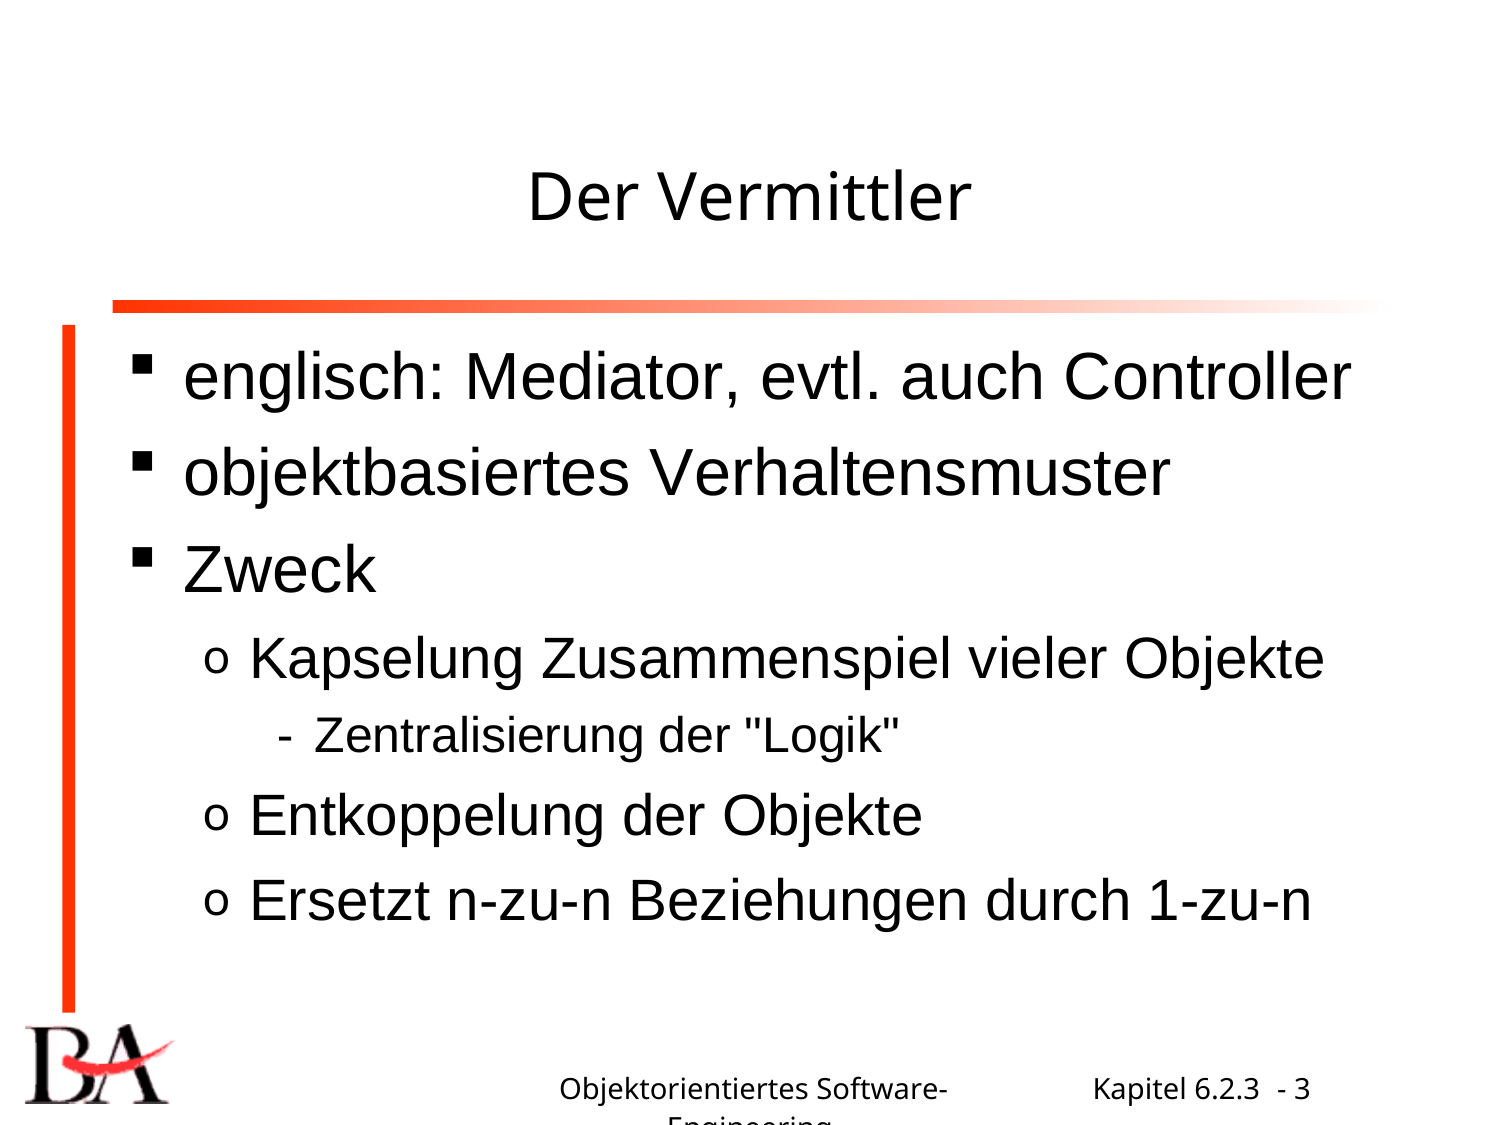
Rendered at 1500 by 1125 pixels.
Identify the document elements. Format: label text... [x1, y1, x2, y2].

picture [24, 1024, 175, 1104]
title Der Vermittler [112, 99, 1388, 288]
list englisch: Mediator, evtl. auch Controller objektbasiertes Verhaltensmuster Zweck Kapselung Zusammenspiel vieler Objekte Zentralisierung der "Logik" Entkoppelung der Objekte Ersetzt n-zu-n Beziehungen durch 1-zu-n [112, 324, 1388, 1051]
